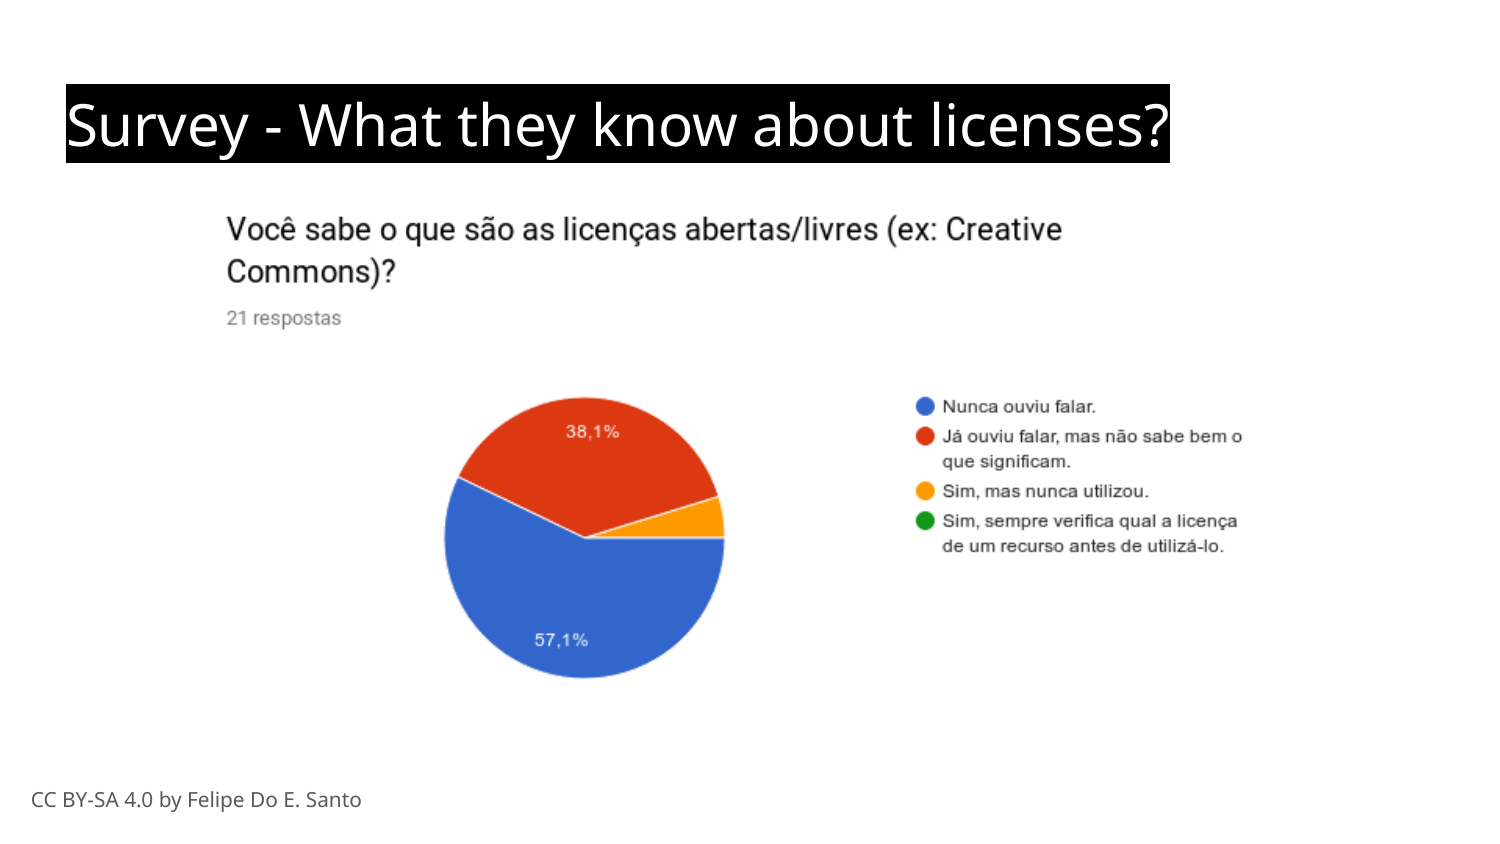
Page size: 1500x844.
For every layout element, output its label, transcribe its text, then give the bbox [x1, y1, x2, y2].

text_box CC BY-SA 4.0 by Felipe Do E. Santo [15, 771, 421, 826]
title Survey - What they know about licenses? [51, 72, 1449, 167]
picture [161, 170, 1365, 745]
